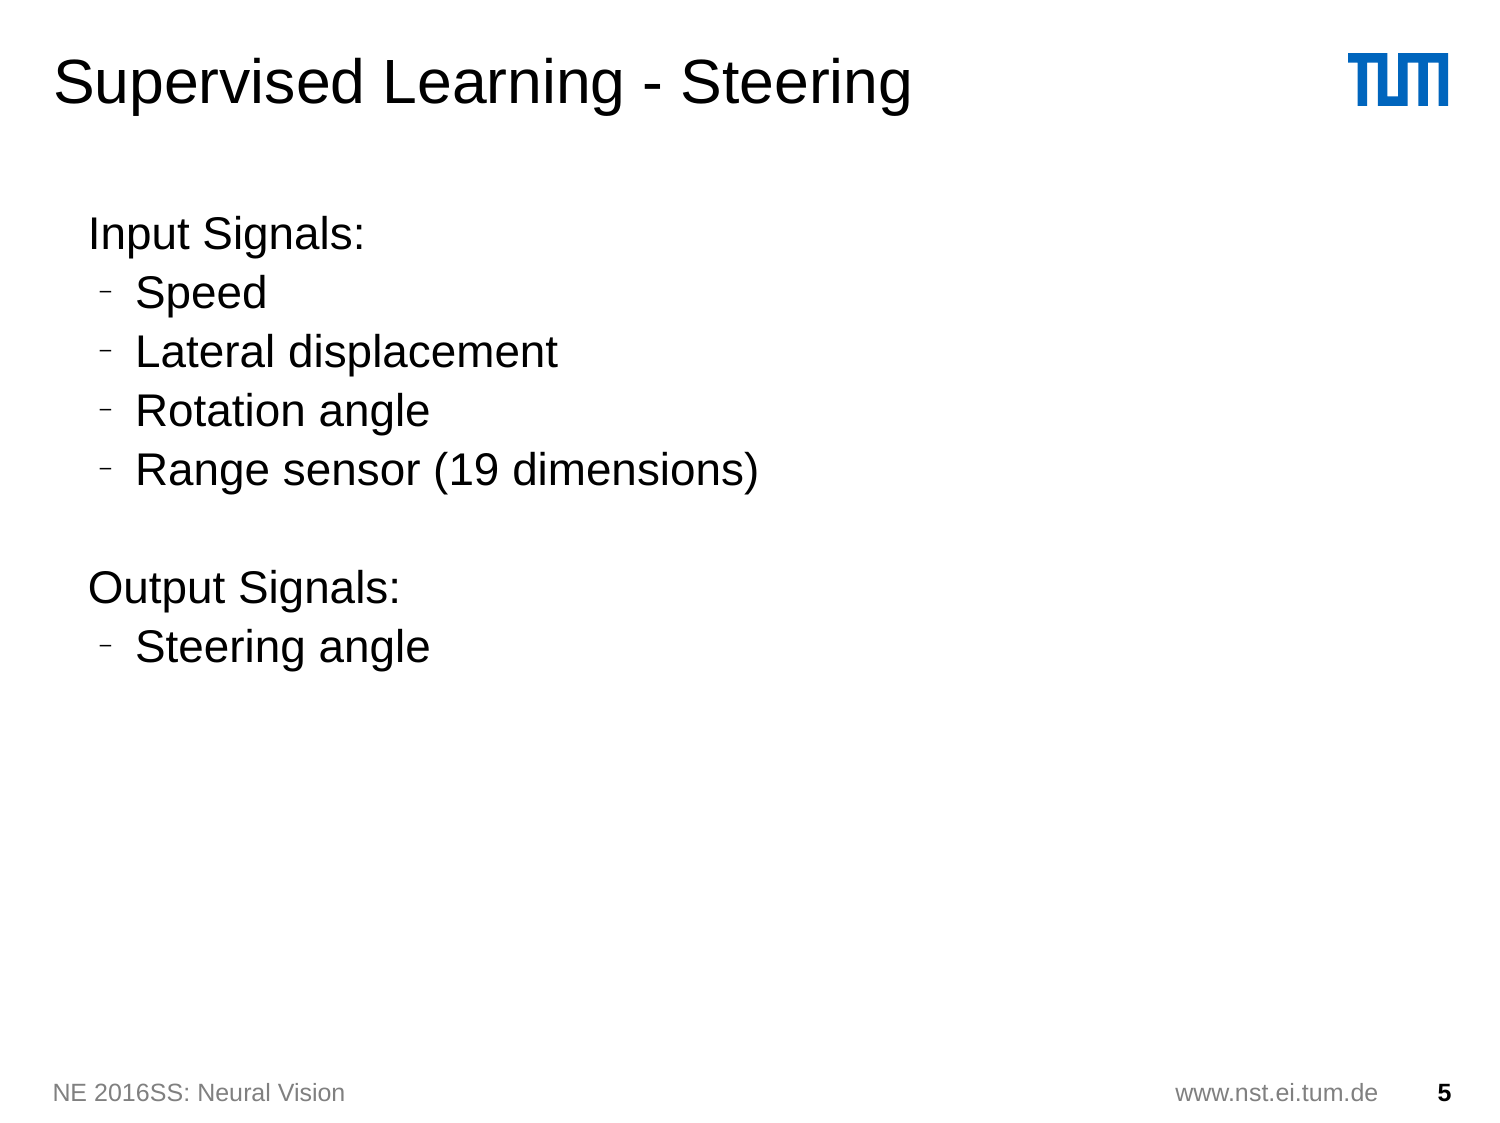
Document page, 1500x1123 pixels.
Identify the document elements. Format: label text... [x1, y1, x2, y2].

title Supervised Learning - Steering [53, 47, 1323, 200]
list Input Signals: Speed Lateral displacement Rotation angle Range sensor (19 dimensions) Output Signals: Steering angle [52, 200, 1453, 1063]
